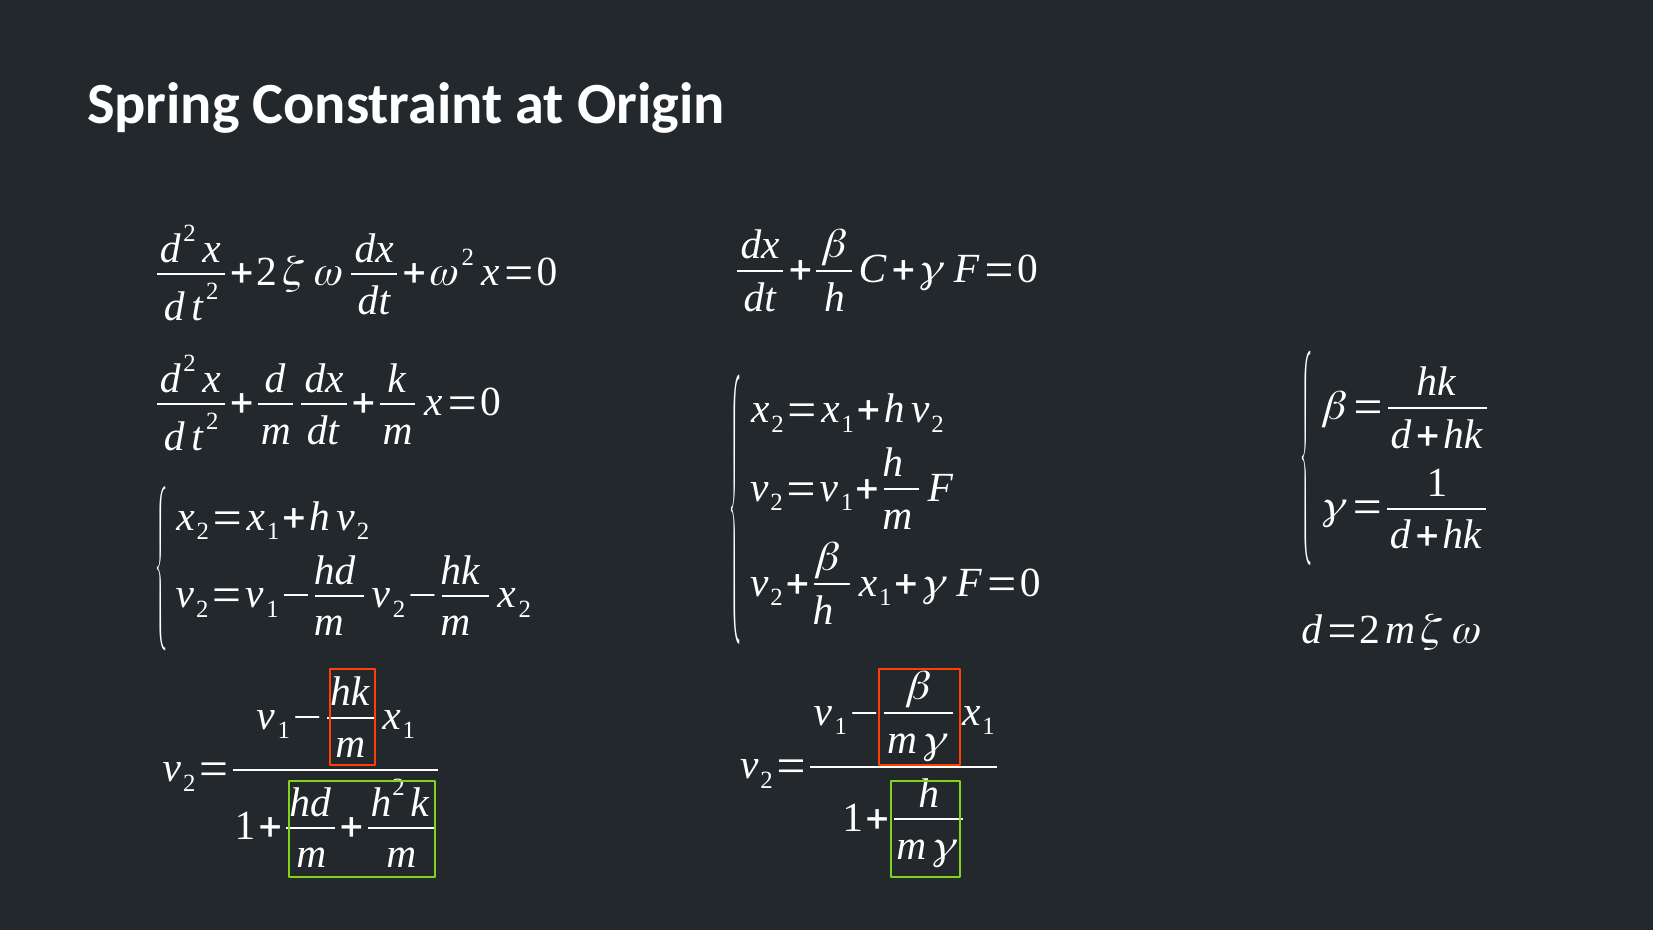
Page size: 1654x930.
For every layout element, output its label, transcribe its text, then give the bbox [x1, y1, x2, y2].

chart [722, 372, 1050, 647]
text_box [891, 780, 961, 878]
text_box [330, 668, 376, 766]
chart [149, 485, 539, 653]
text_box Spring Constraint at Origin [72, 72, 1363, 221]
chart [1294, 348, 1498, 568]
text_box [288, 780, 436, 878]
text_box [879, 668, 961, 766]
chart [732, 668, 1005, 870]
chart [729, 221, 1045, 321]
chart [149, 349, 508, 460]
chart [154, 668, 446, 878]
chart [149, 219, 565, 330]
chart [1294, 607, 1490, 654]
